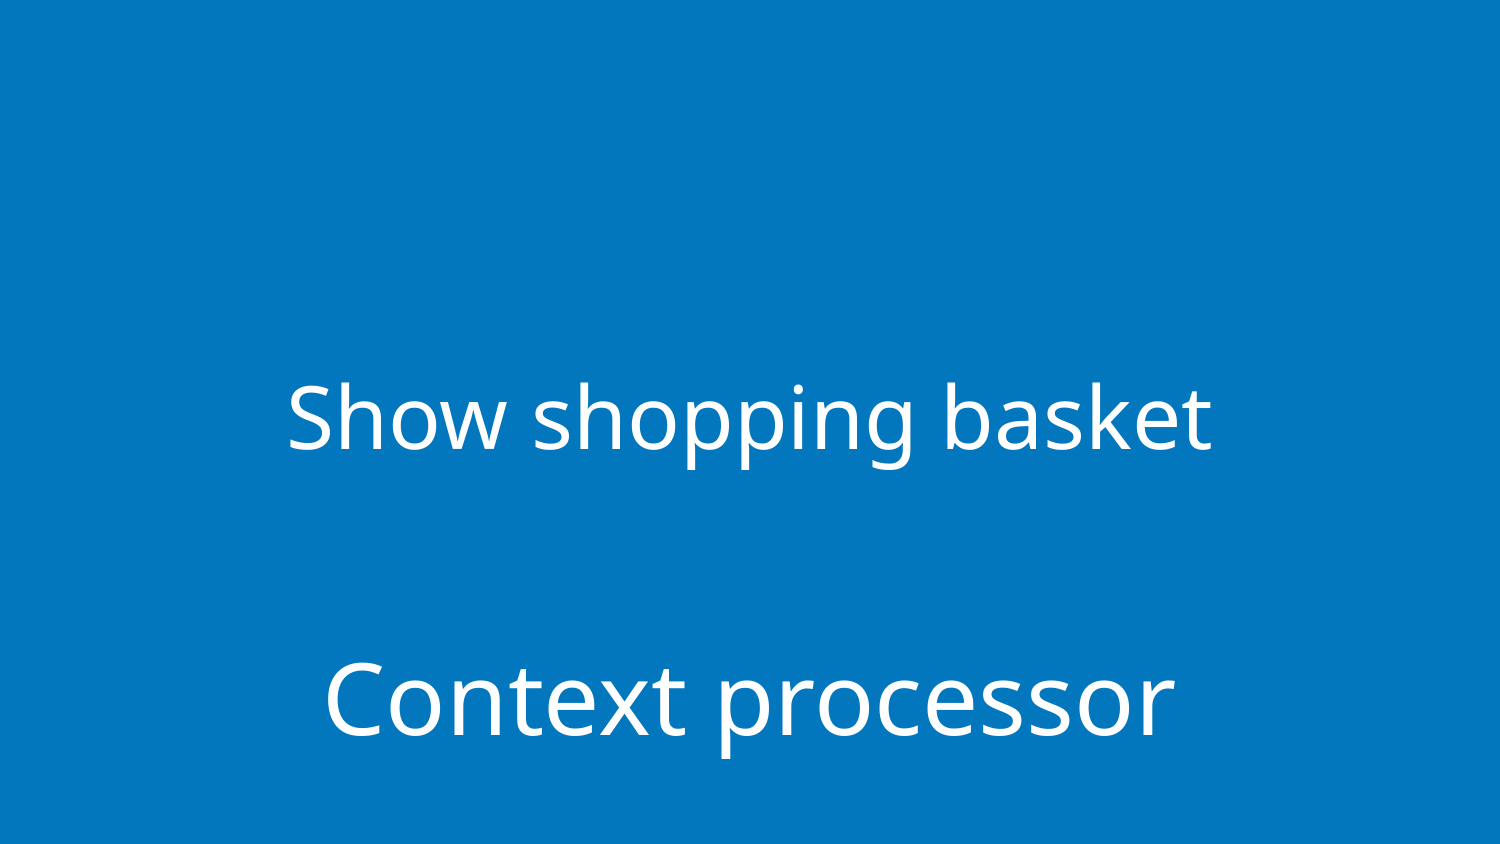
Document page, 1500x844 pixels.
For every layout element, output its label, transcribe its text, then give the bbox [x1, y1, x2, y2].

text_box Context processor [75, 568, 1425, 771]
title Show shopping basket [75, 58, 1425, 568]
